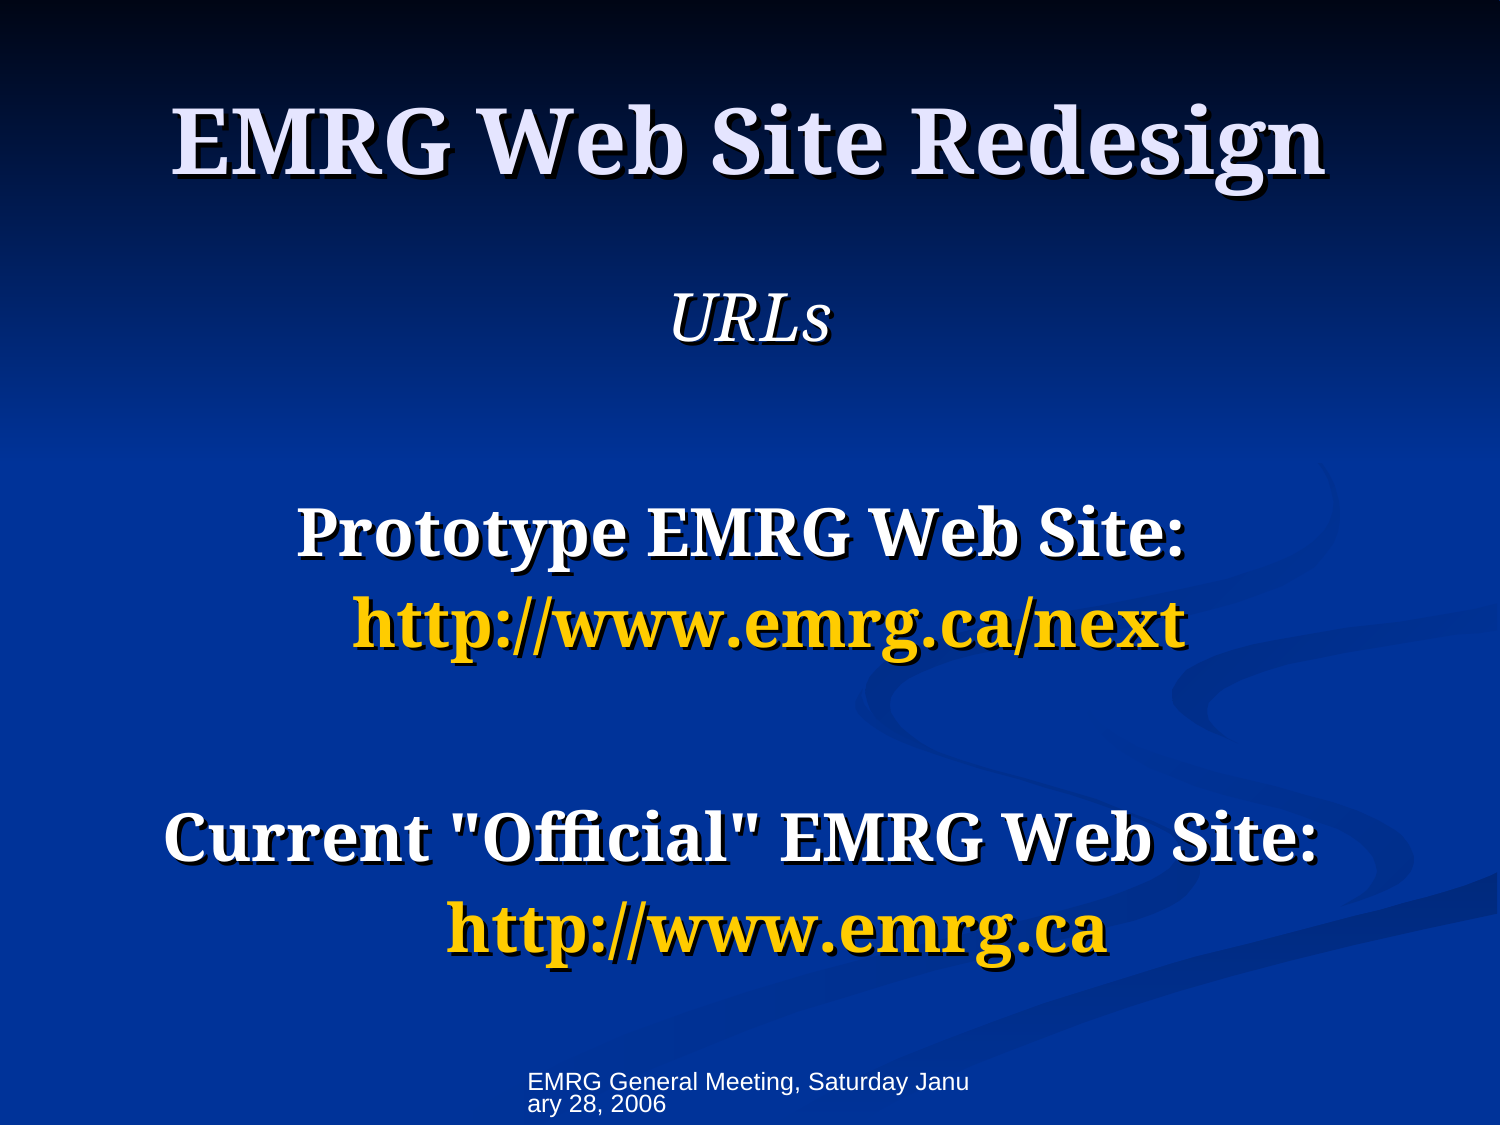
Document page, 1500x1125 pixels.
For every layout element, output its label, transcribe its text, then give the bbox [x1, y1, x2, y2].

title EMRG Web Site Redesign [75, 45, 1426, 233]
list URLs Prototype EMRG Web Site: http://www.emrg.ca/next Current "Official" EMRG Web Site: http://www.emrg.ca [75, 262, 1426, 1006]
